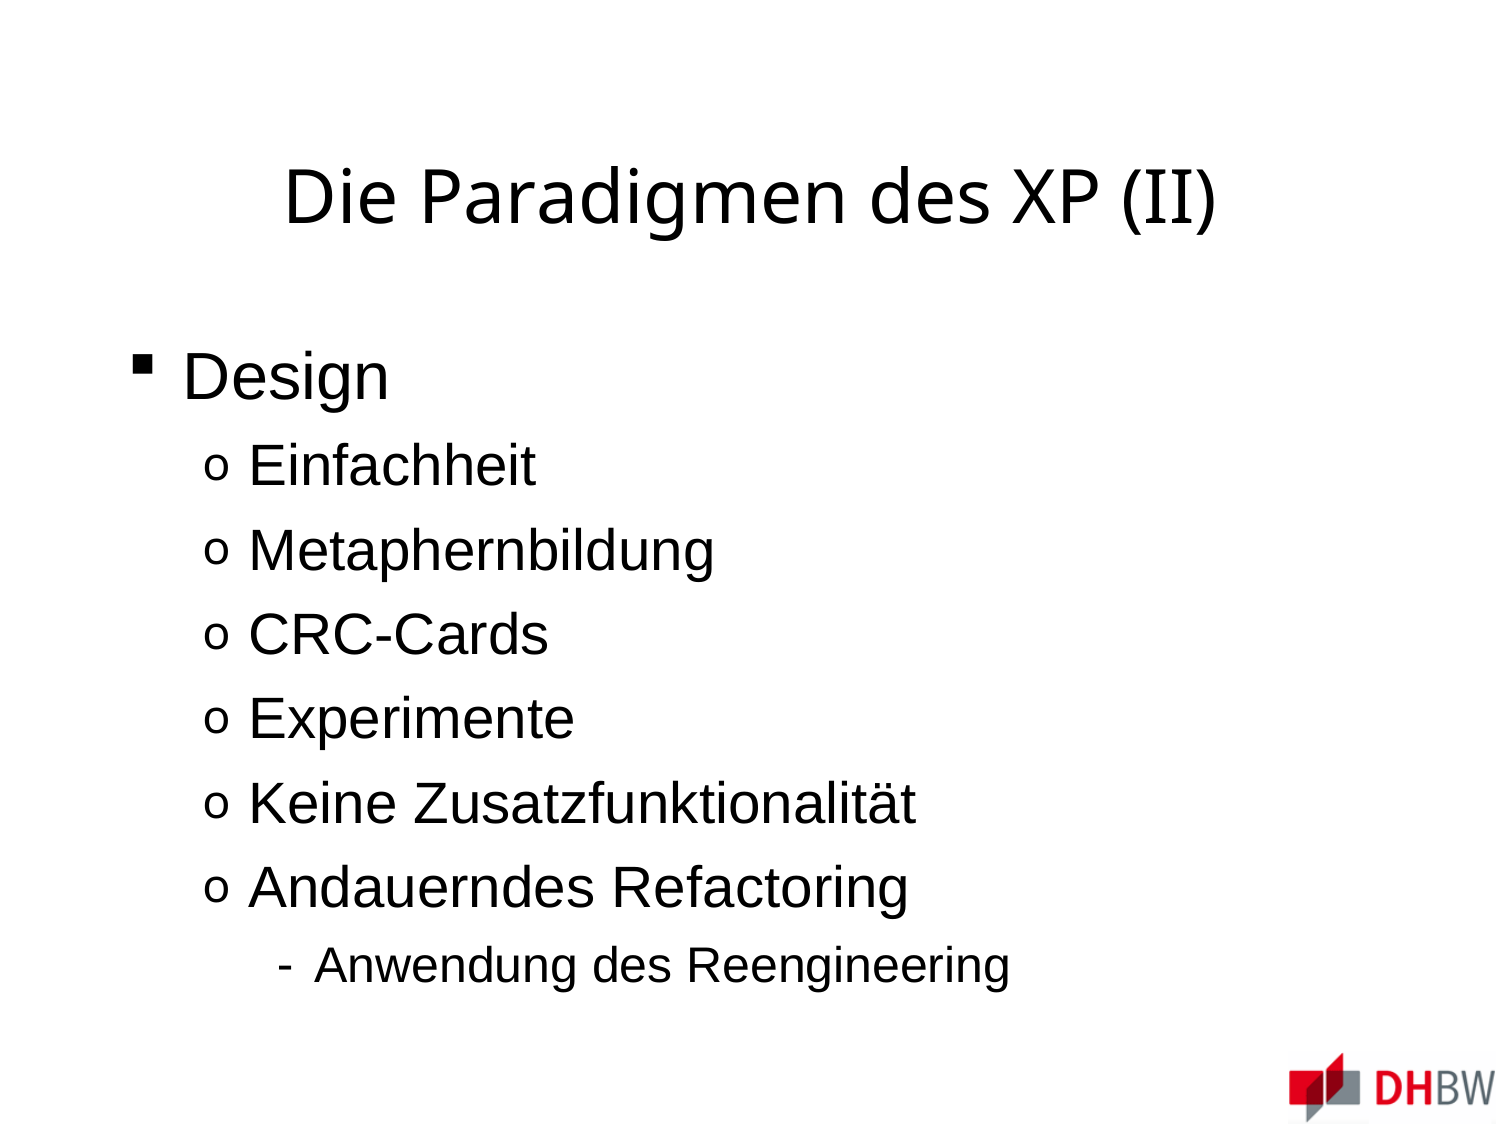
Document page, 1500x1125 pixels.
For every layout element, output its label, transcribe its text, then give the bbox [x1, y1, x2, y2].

list Design Einfachheit Metaphernbildung CRC-Cards Experimente Keine Zusatzfunktionalität Andauerndes Refactoring Anwendung des Reengineering [112, 324, 1388, 1051]
title Die Paradigmen des XP (II) [112, 99, 1388, 288]
picture [1288, 1051, 1496, 1124]
